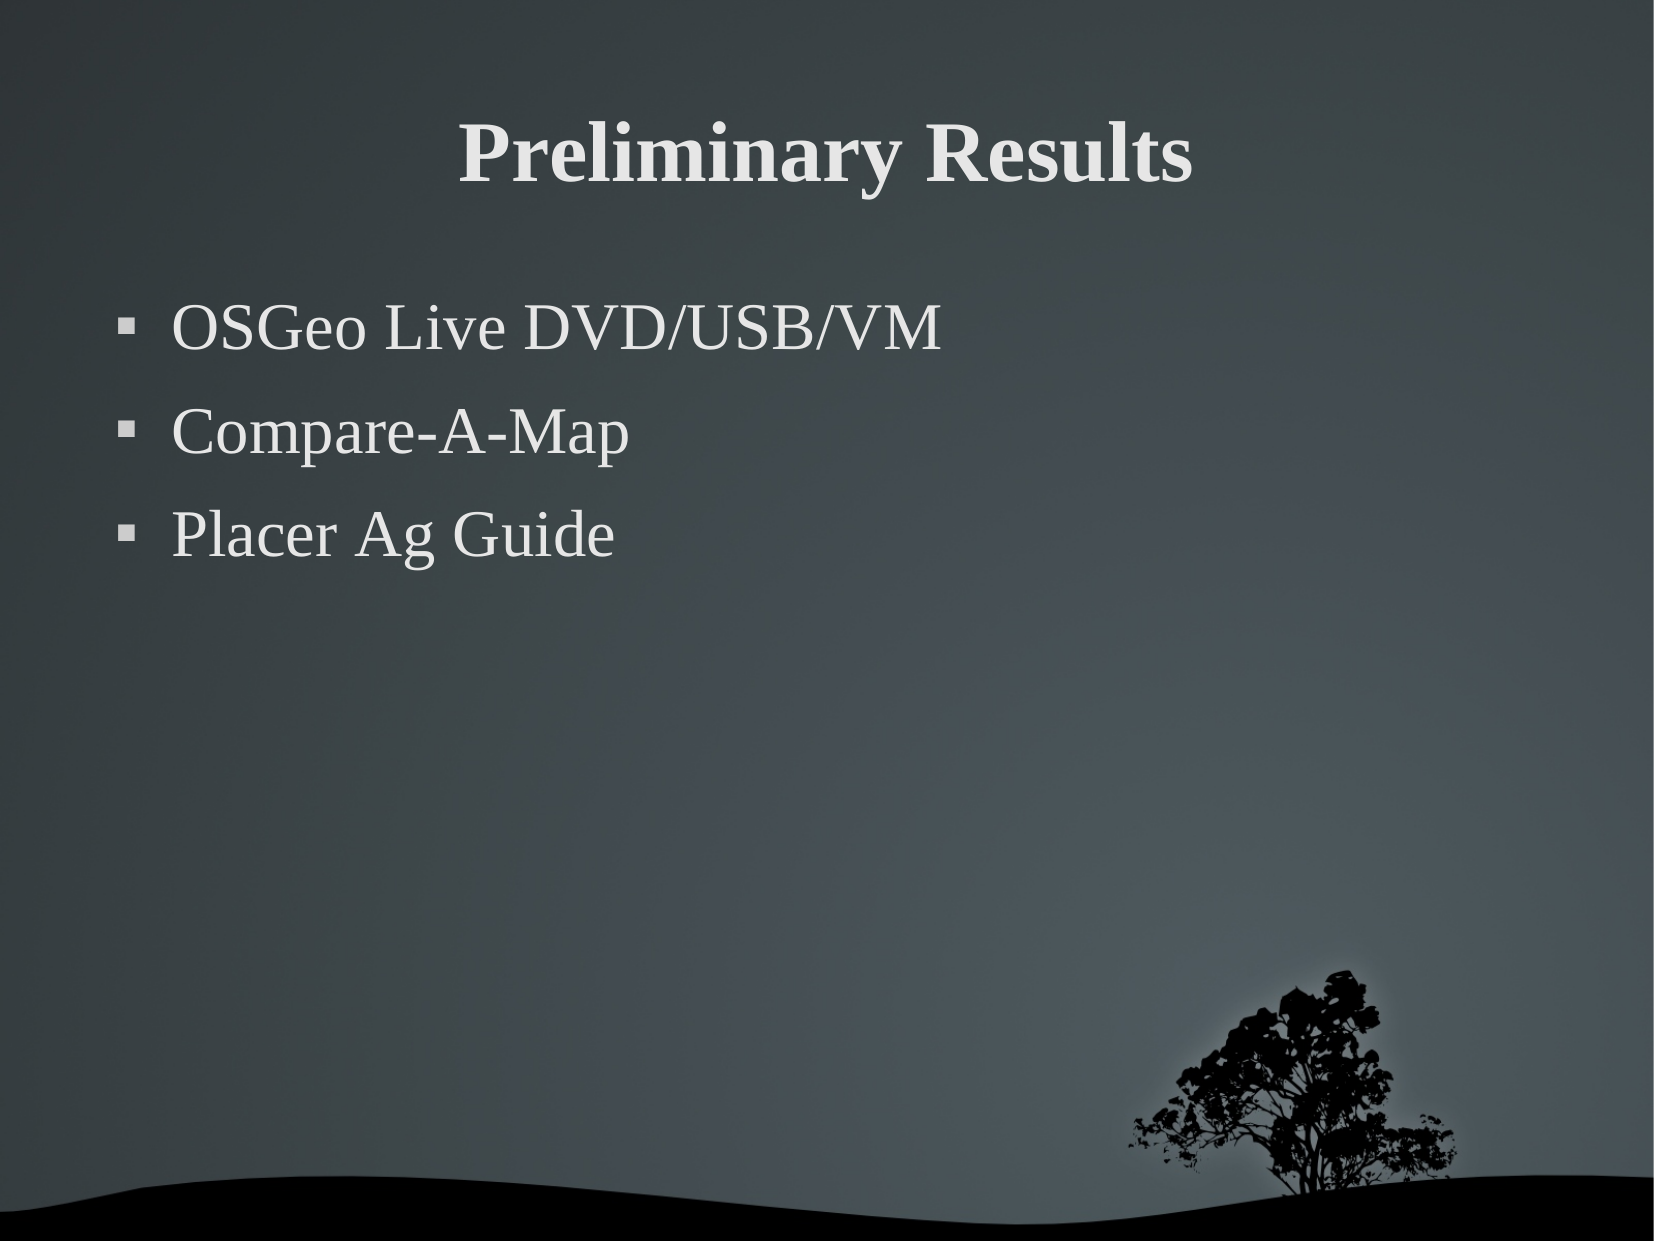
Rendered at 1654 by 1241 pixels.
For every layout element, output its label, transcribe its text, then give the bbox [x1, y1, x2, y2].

picture [0, 0, 1654, 1241]
list OSGeo Live DVD/USB/VM Compare-A-Map Placer Ag Guide [82, 290, 1571, 1109]
title Preliminary Results [82, 49, 1571, 257]
